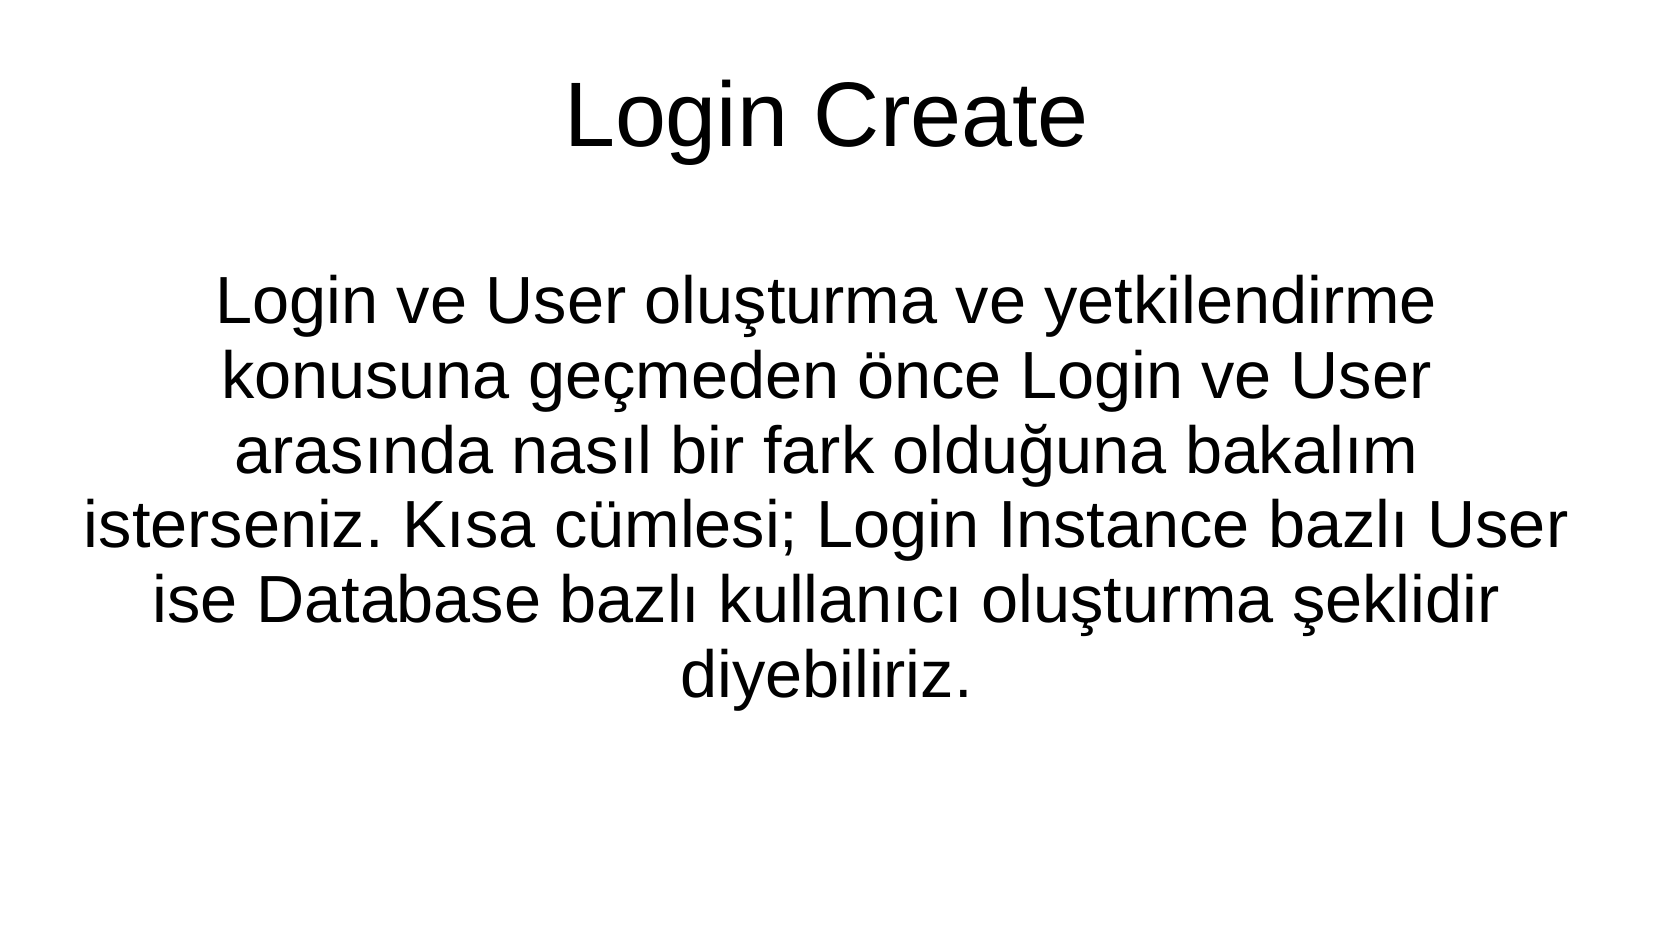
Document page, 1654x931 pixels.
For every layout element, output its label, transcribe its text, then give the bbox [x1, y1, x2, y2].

title Login Create [82, 37, 1571, 193]
subtitle Login ve User oluşturma ve yetkilendirme konusuna geçmeden önce Login ve User arasında nasıl bir fark olduğuna bakalım isterseniz. Kısa cümlesi; Login Instance bazlı User ise Database bazlı kullanıcı oluşturma şeklidir diyebiliriz. [82, 217, 1571, 758]
